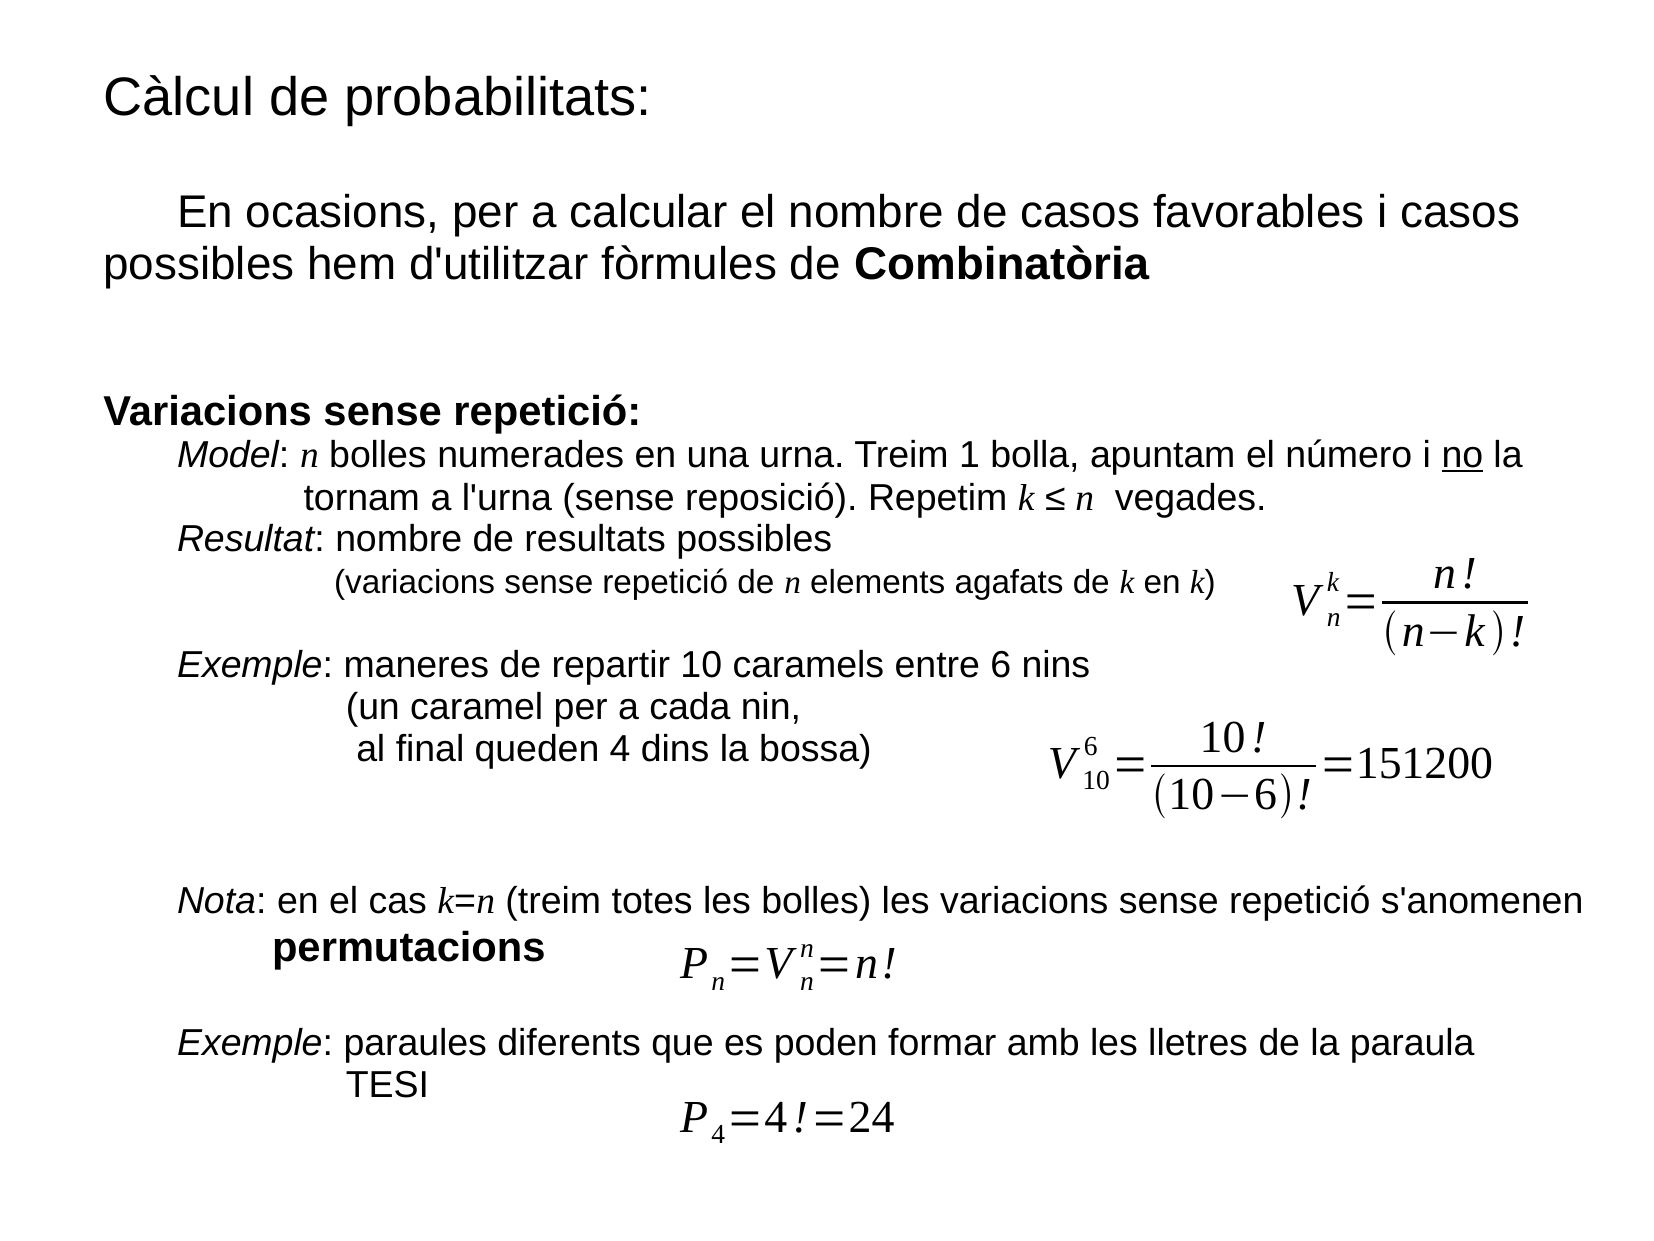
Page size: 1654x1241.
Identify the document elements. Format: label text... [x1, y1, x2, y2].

chart [1041, 711, 1501, 822]
chart [670, 1091, 901, 1150]
chart [670, 932, 904, 998]
text_box Càlcul de probabilitats: En ocasions, per a calcular el nombre de casos favorables i casos possibles hem d'utilitzar fòrmules de Combinatòria Variacions sense repetició: Model: n bolles numerades en una urna. Treim 1 bolla, apuntam el número i no la tornam a l'urna (sense reposició). Repetim k ≤ n vegades. Resultat: nombre de resultats possibles (variacions sense repetició de n elements agafats de k en k) Exemple: maneres de repartir 10 caramels entre 6 nins (un caramel per a cada nin, al final queden 4 dins la bossa) Nota: en el cas k=n (treim totes les bolles) les variacions sense repetició s'anomenen permutacions Exemple: paraules diferents que es poden formar amb les lletres de la paraula TESI [88, 59, 1625, 1125]
chart [1284, 548, 1537, 658]
